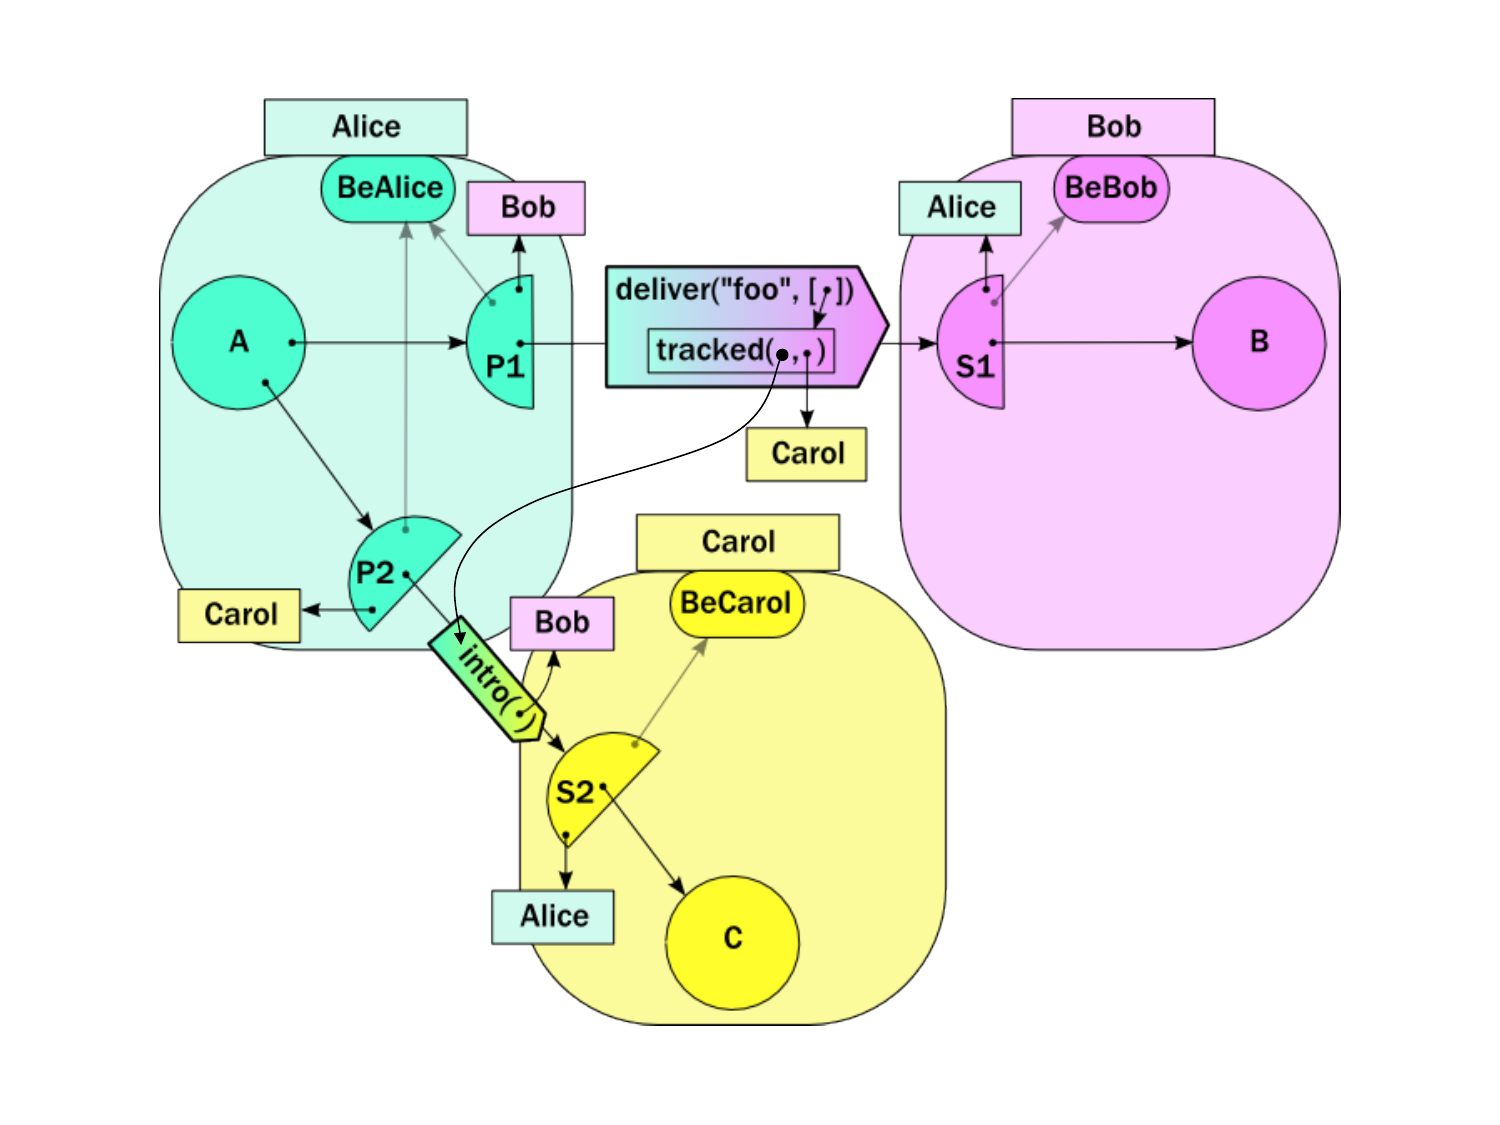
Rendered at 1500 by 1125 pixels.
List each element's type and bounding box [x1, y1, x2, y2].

picture [159, 98, 1341, 1026]
